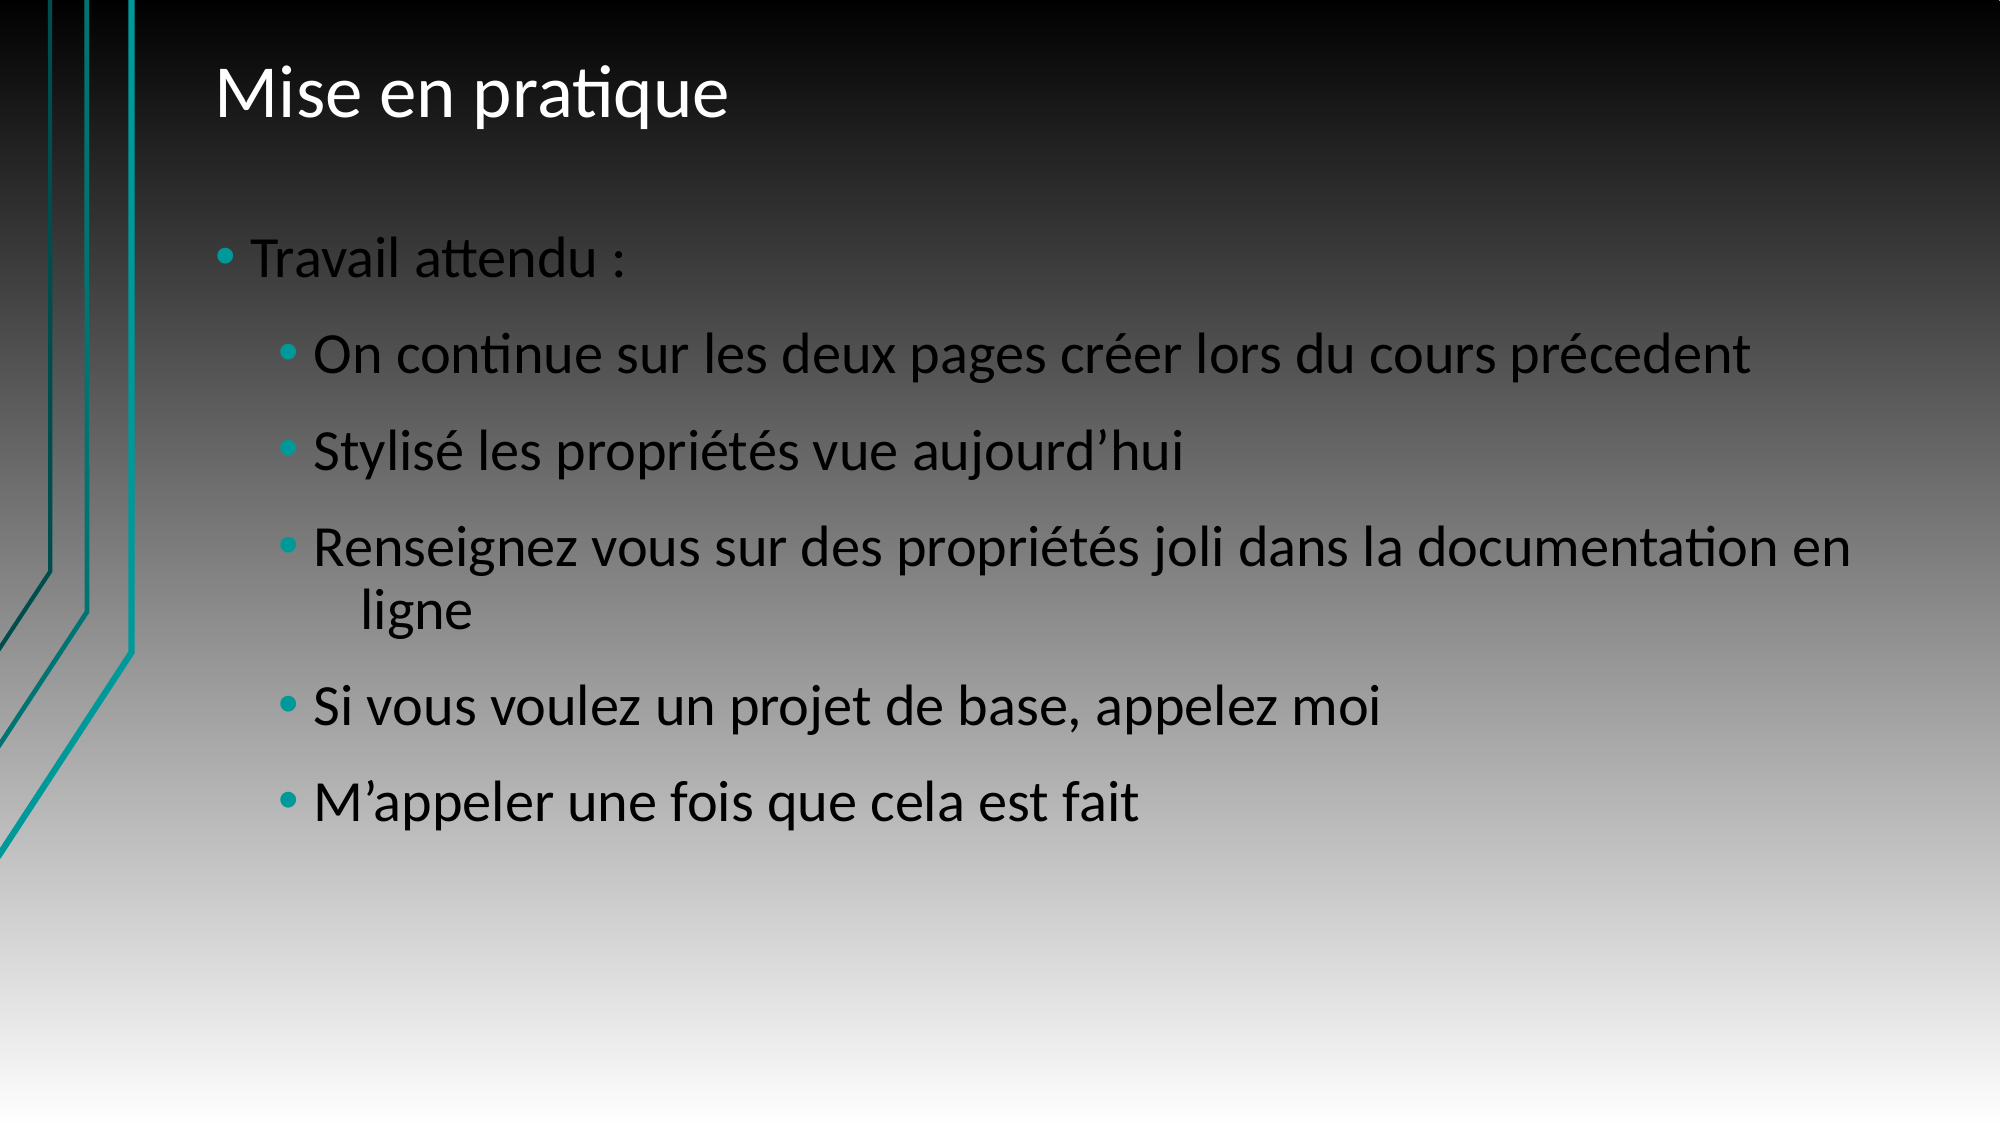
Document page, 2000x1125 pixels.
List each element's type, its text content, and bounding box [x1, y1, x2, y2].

text_box Travail attendu : On continue sur les deux pages créer lors du cours précedent Stylisé les propriétés vue aujourd’hui Renseignez vous sur des propriétés joli dans la documentation en ligne Si vous voulez un projet de base, appelez moi M’appeler une fois que cela est fait [199, 219, 1957, 1082]
title Mise en pratique [200, 45, 1900, 149]
